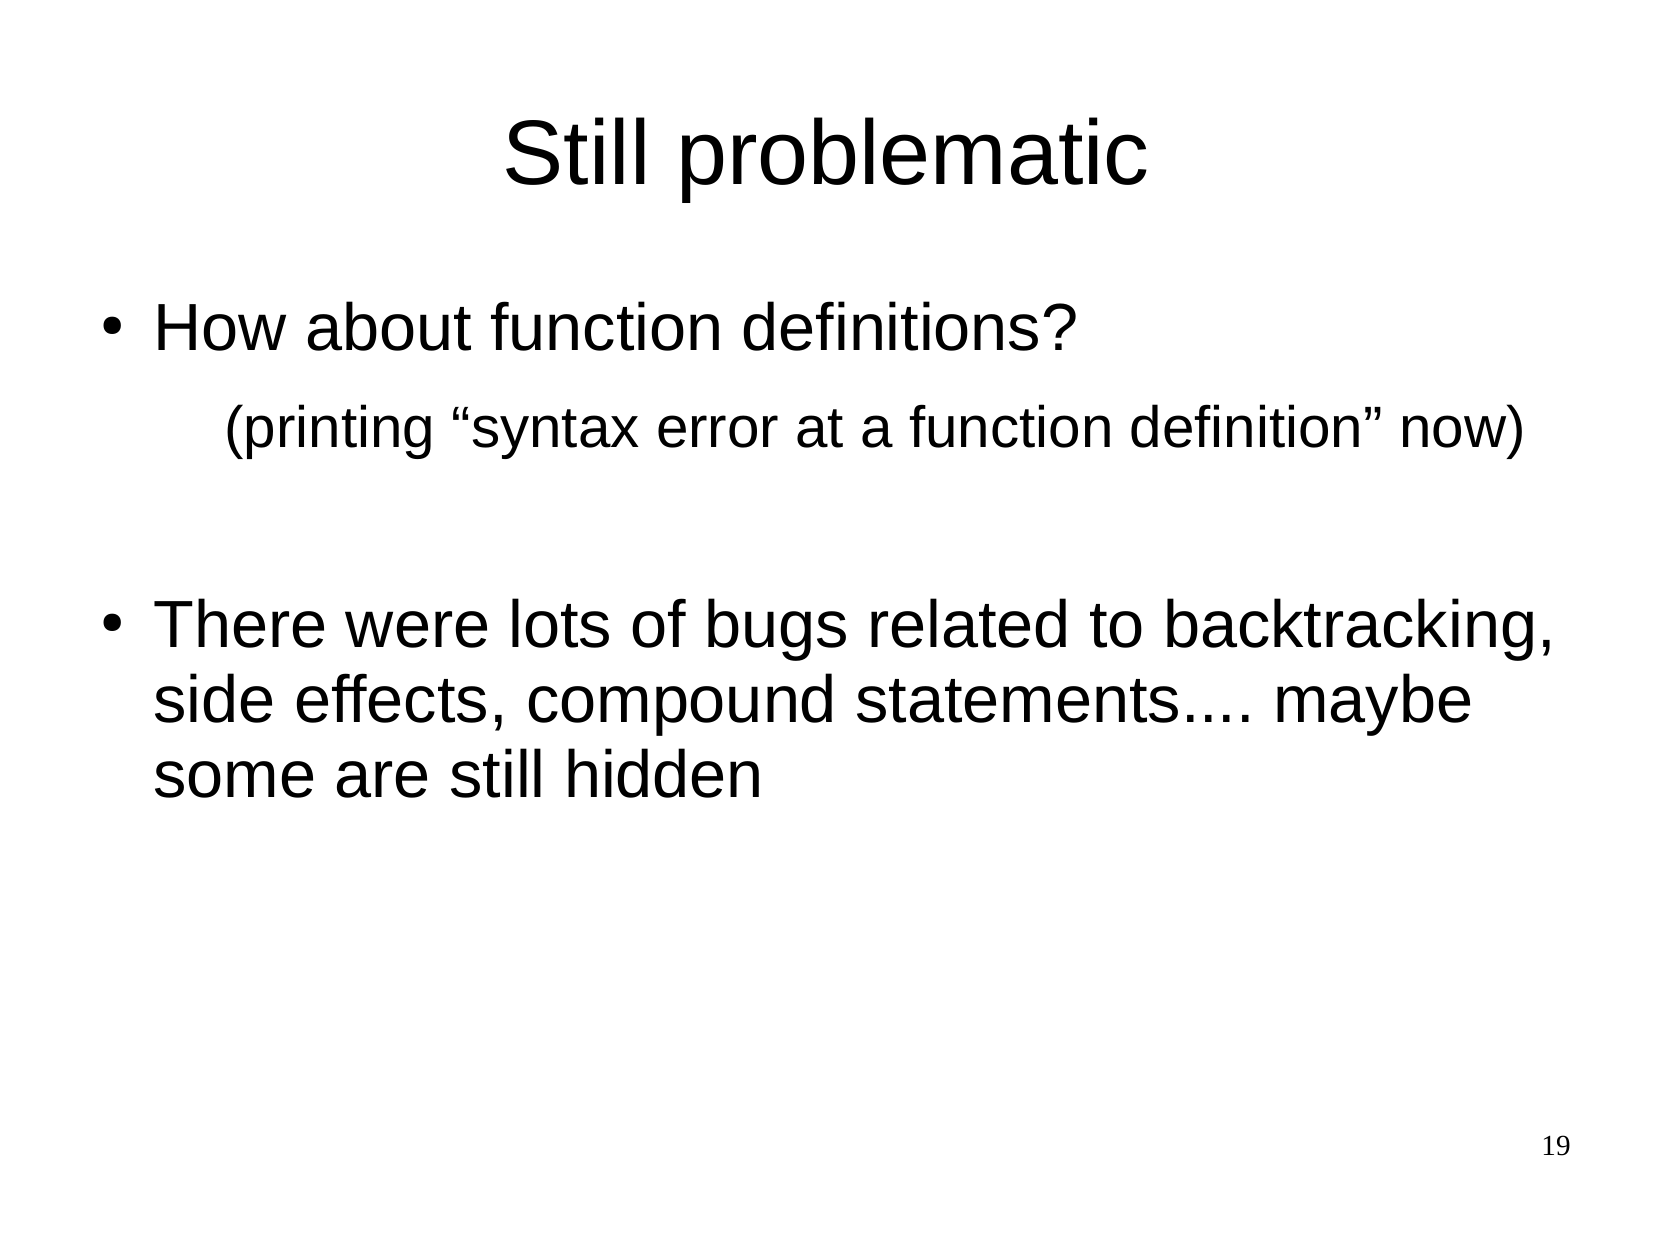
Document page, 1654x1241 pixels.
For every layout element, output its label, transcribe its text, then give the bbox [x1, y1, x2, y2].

list How about function definitions? (printing “syntax error at a function definition” now) There were lots of bugs related to backtracking, side effects, compound statements.... maybe some are still hidden [82, 290, 1571, 1109]
title Still problematic [82, 49, 1571, 257]
